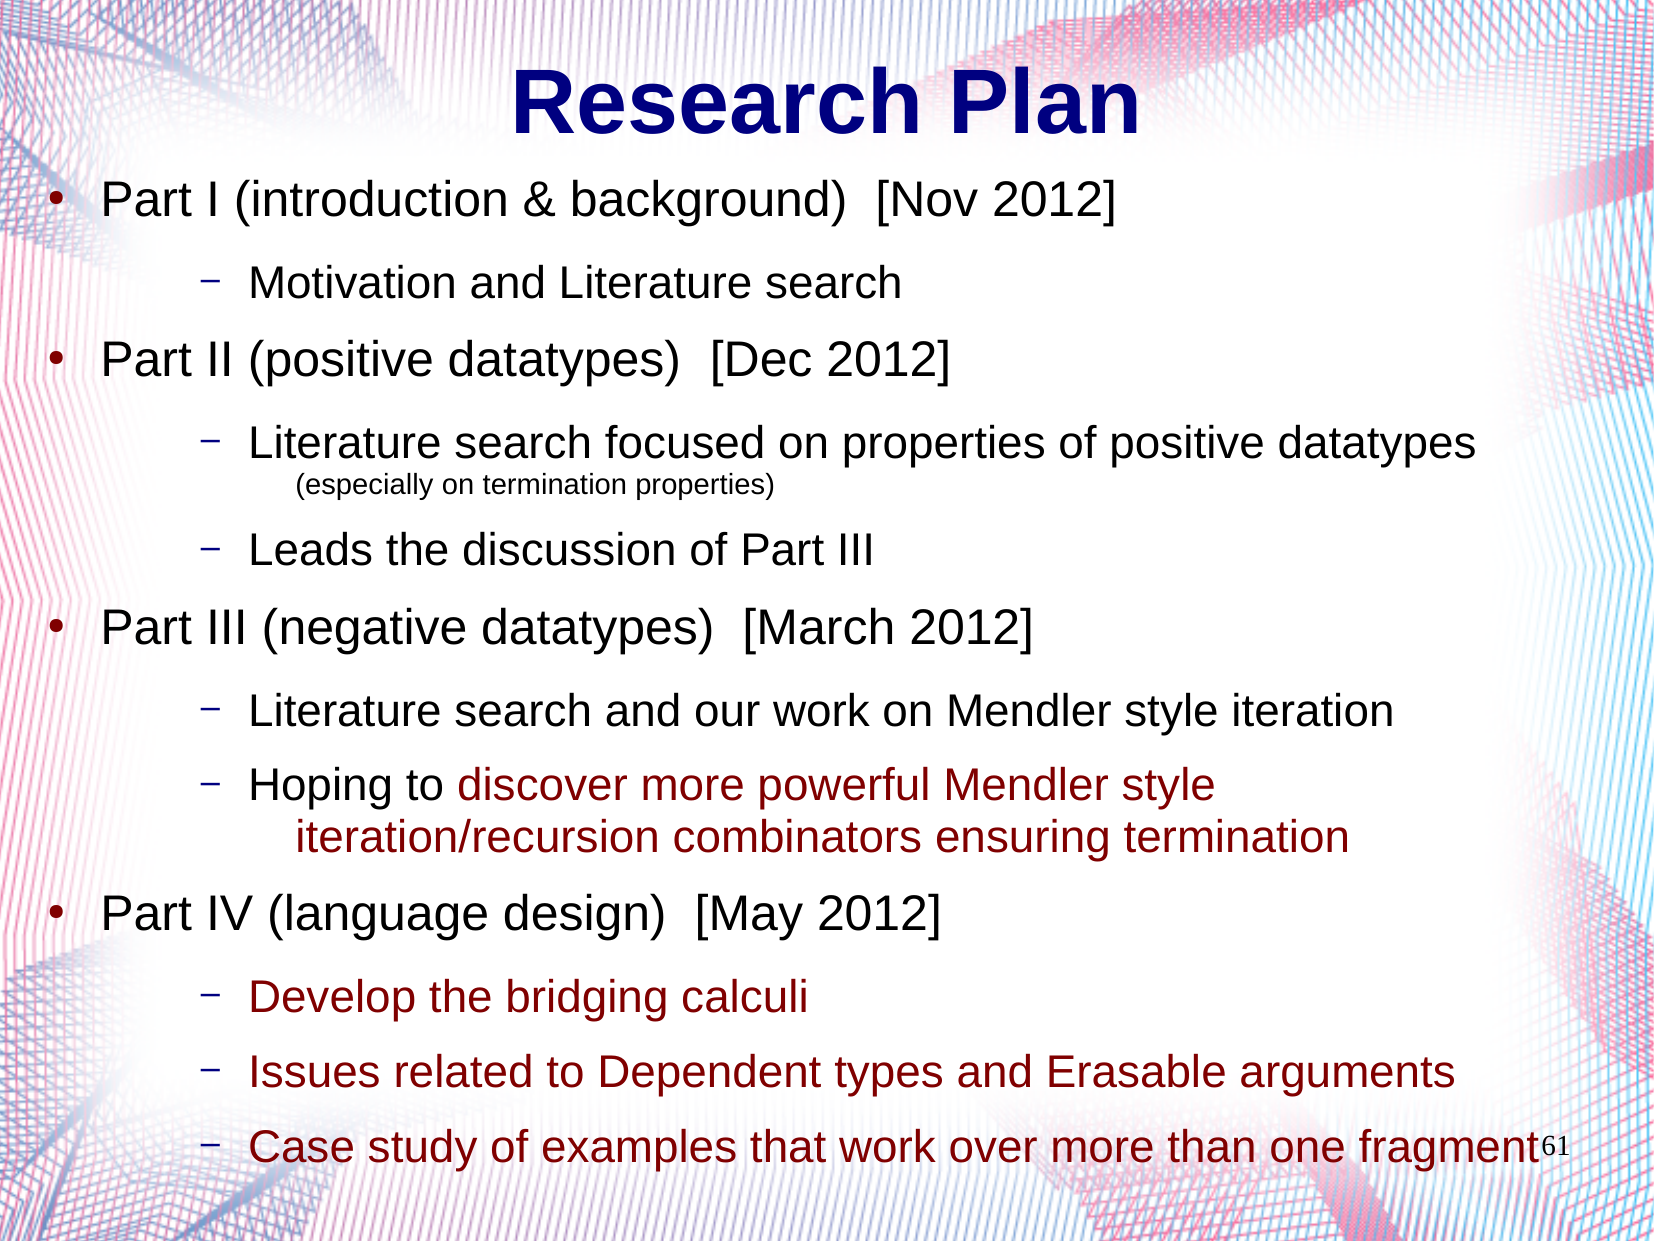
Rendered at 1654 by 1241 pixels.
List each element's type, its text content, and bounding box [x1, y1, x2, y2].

title Research Plan [82, 49, 1571, 154]
picture [0, 0, 1654, 1241]
list Part I (introduction & background) [Nov 2012] Motivation and Literature search Part II (positive datatypes) [Dec 2012] Literature search focused on properties of positive datatypes (especially on termination properties) Leads the discussion of Part III Part III (negative datatypes) [March 2012] Literature search and our work on Mendler style iteration Hoping to discover more powerful Mendler style iteration/recursion combinators ensuring termination Part IV (language design) [May 2012] Develop the bridging calculi Issues related to Dependent types and Erasable arguments Case study of examples that work over more than one fragment [11, 171, 1548, 1172]
